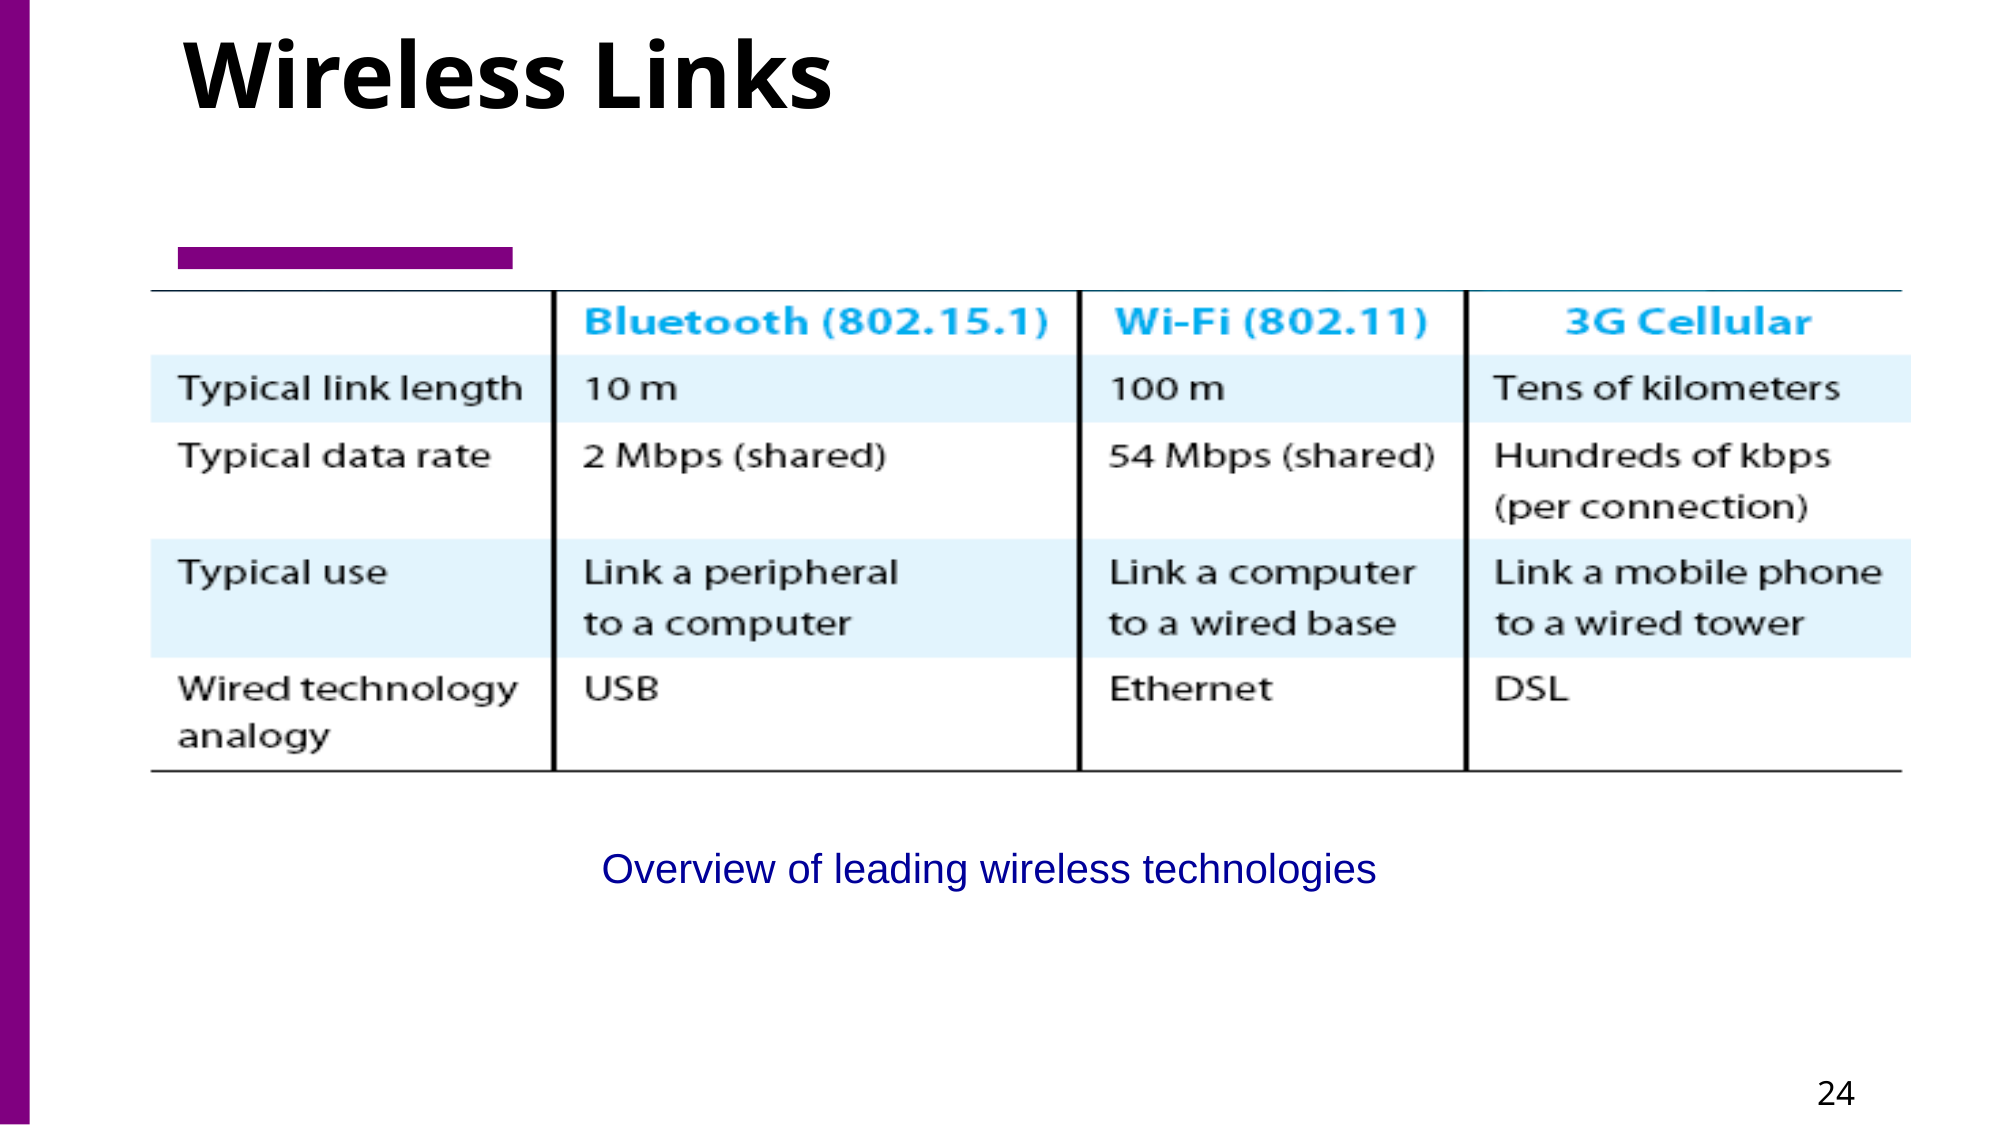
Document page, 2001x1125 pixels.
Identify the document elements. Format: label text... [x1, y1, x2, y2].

picture [149, 290, 1911, 787]
title Wireless Links [133, 9, 1946, 135]
text_box Overview of leading wireless technologies [586, 834, 1393, 900]
